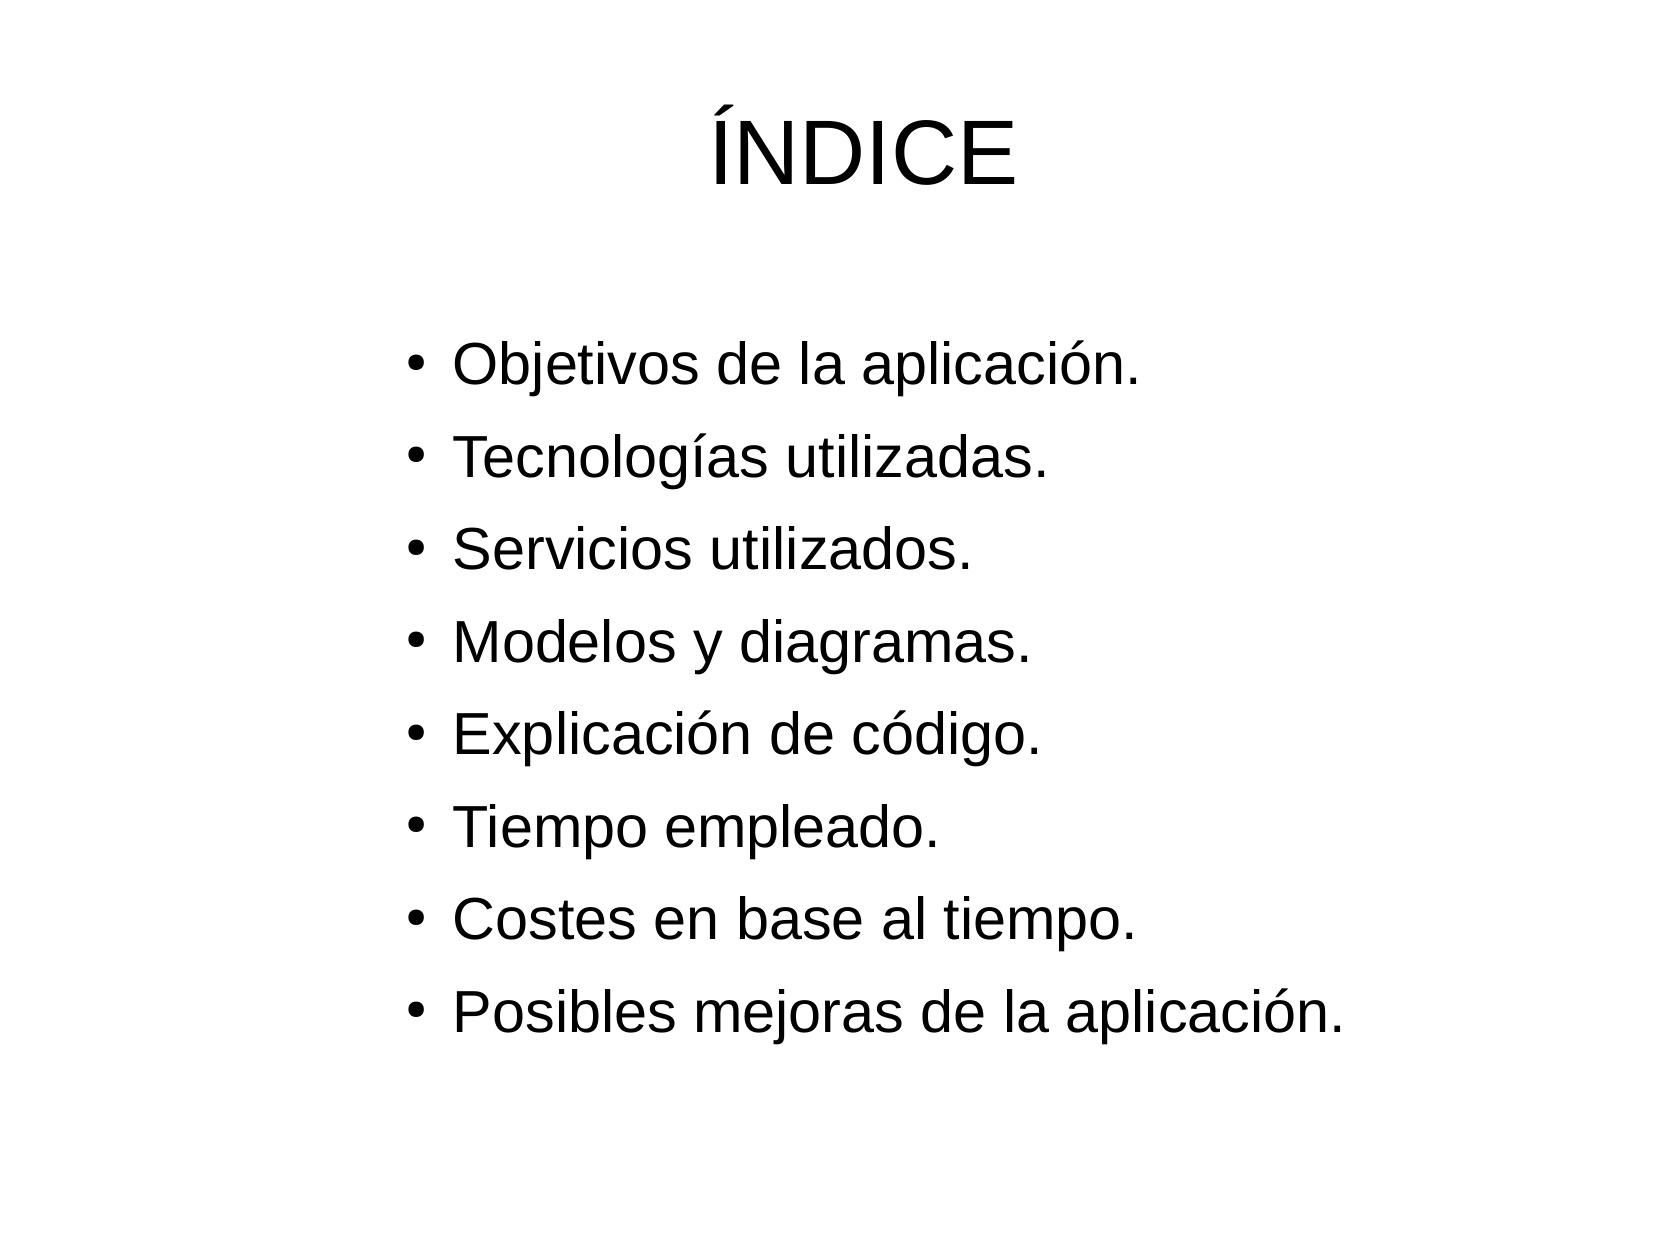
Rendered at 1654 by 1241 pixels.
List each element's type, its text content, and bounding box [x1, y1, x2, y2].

list Objetivos de la aplicación. Tecnologías utilizadas. Servicios utilizados. Modelos y diagramas. Explicación de código. Tiempo empleado. Costes en base al tiempo. Posibles mejoras de la aplicación. [389, 330, 1441, 1050]
title ÍNDICE [82, 49, 1571, 257]
